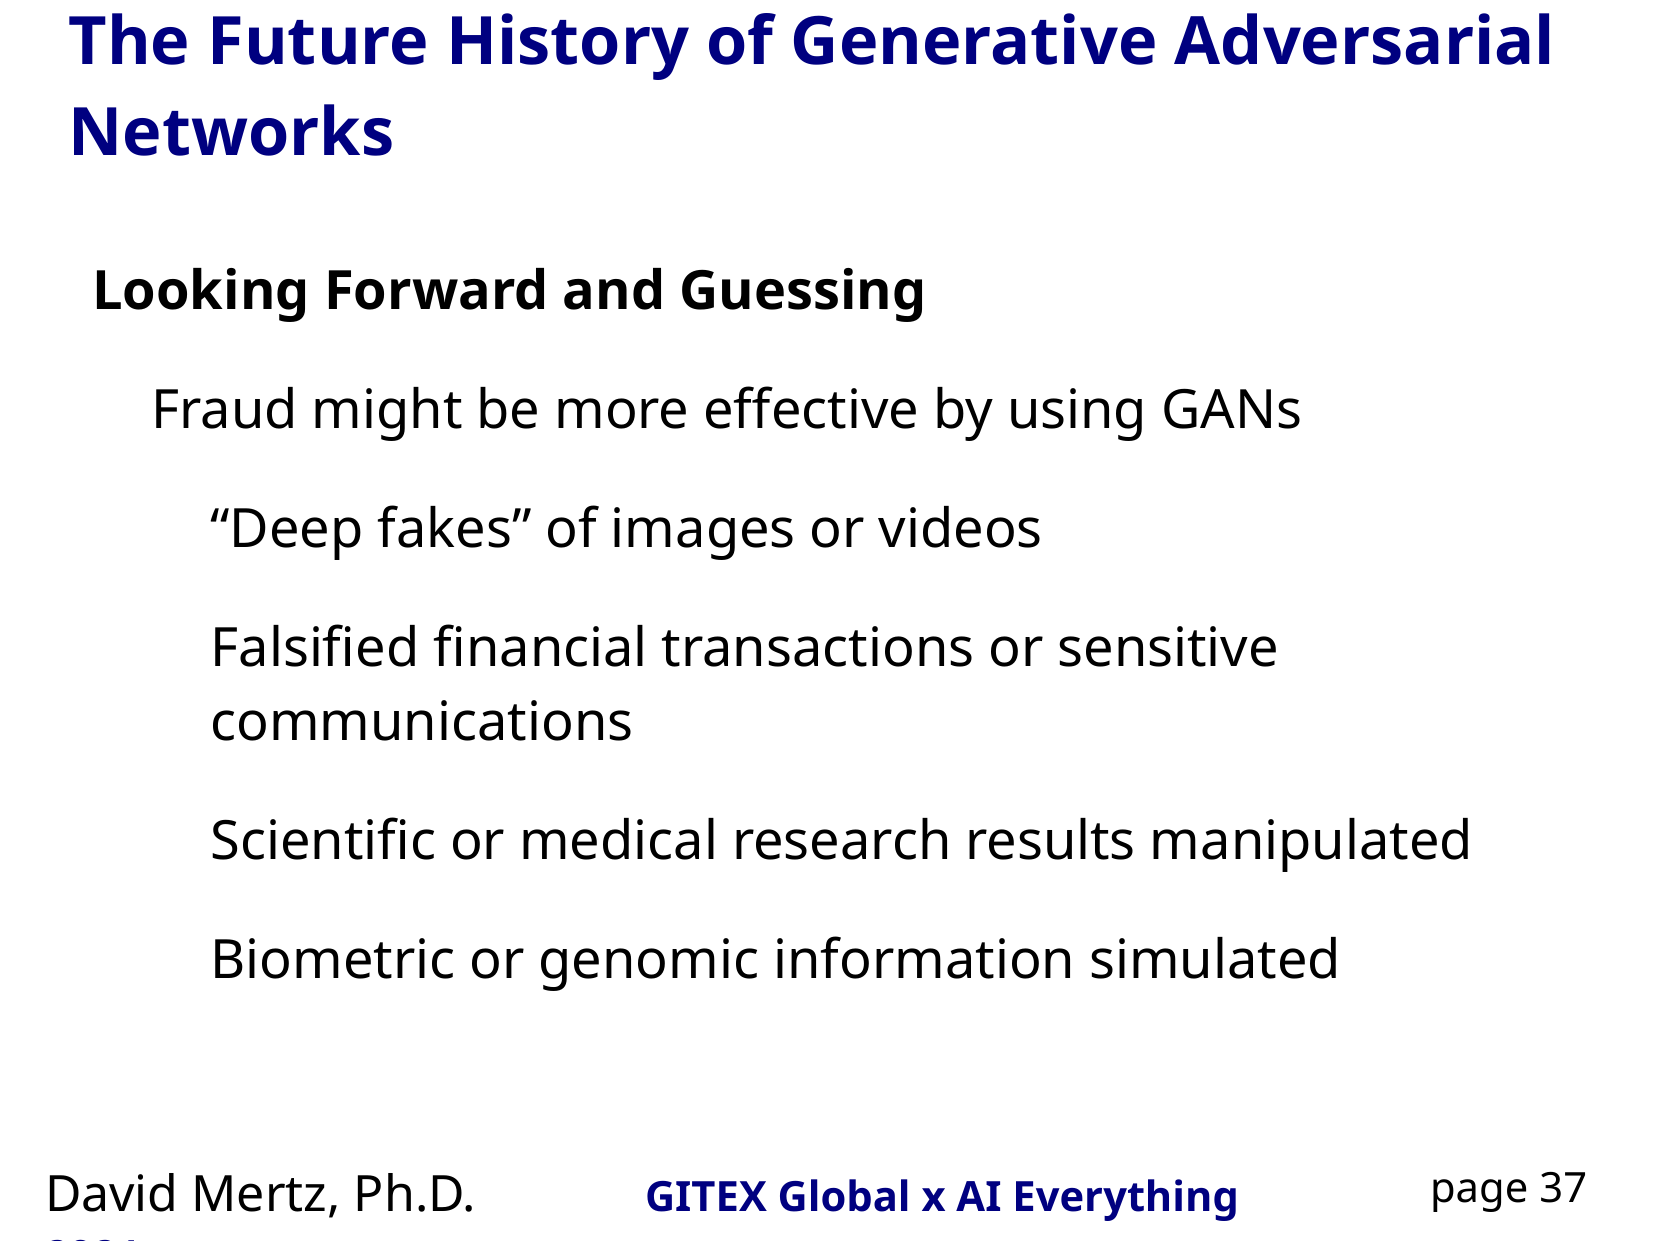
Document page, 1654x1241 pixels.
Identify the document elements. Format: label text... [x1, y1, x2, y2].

list Looking Forward and Guessing Fraud might be more effective by using GANs “Deep fakes” of images or videos Falsified financial transactions or sensitive communications Scientific or medical research results manipulated Biometric or genomic information simulated [92, 251, 1561, 1059]
